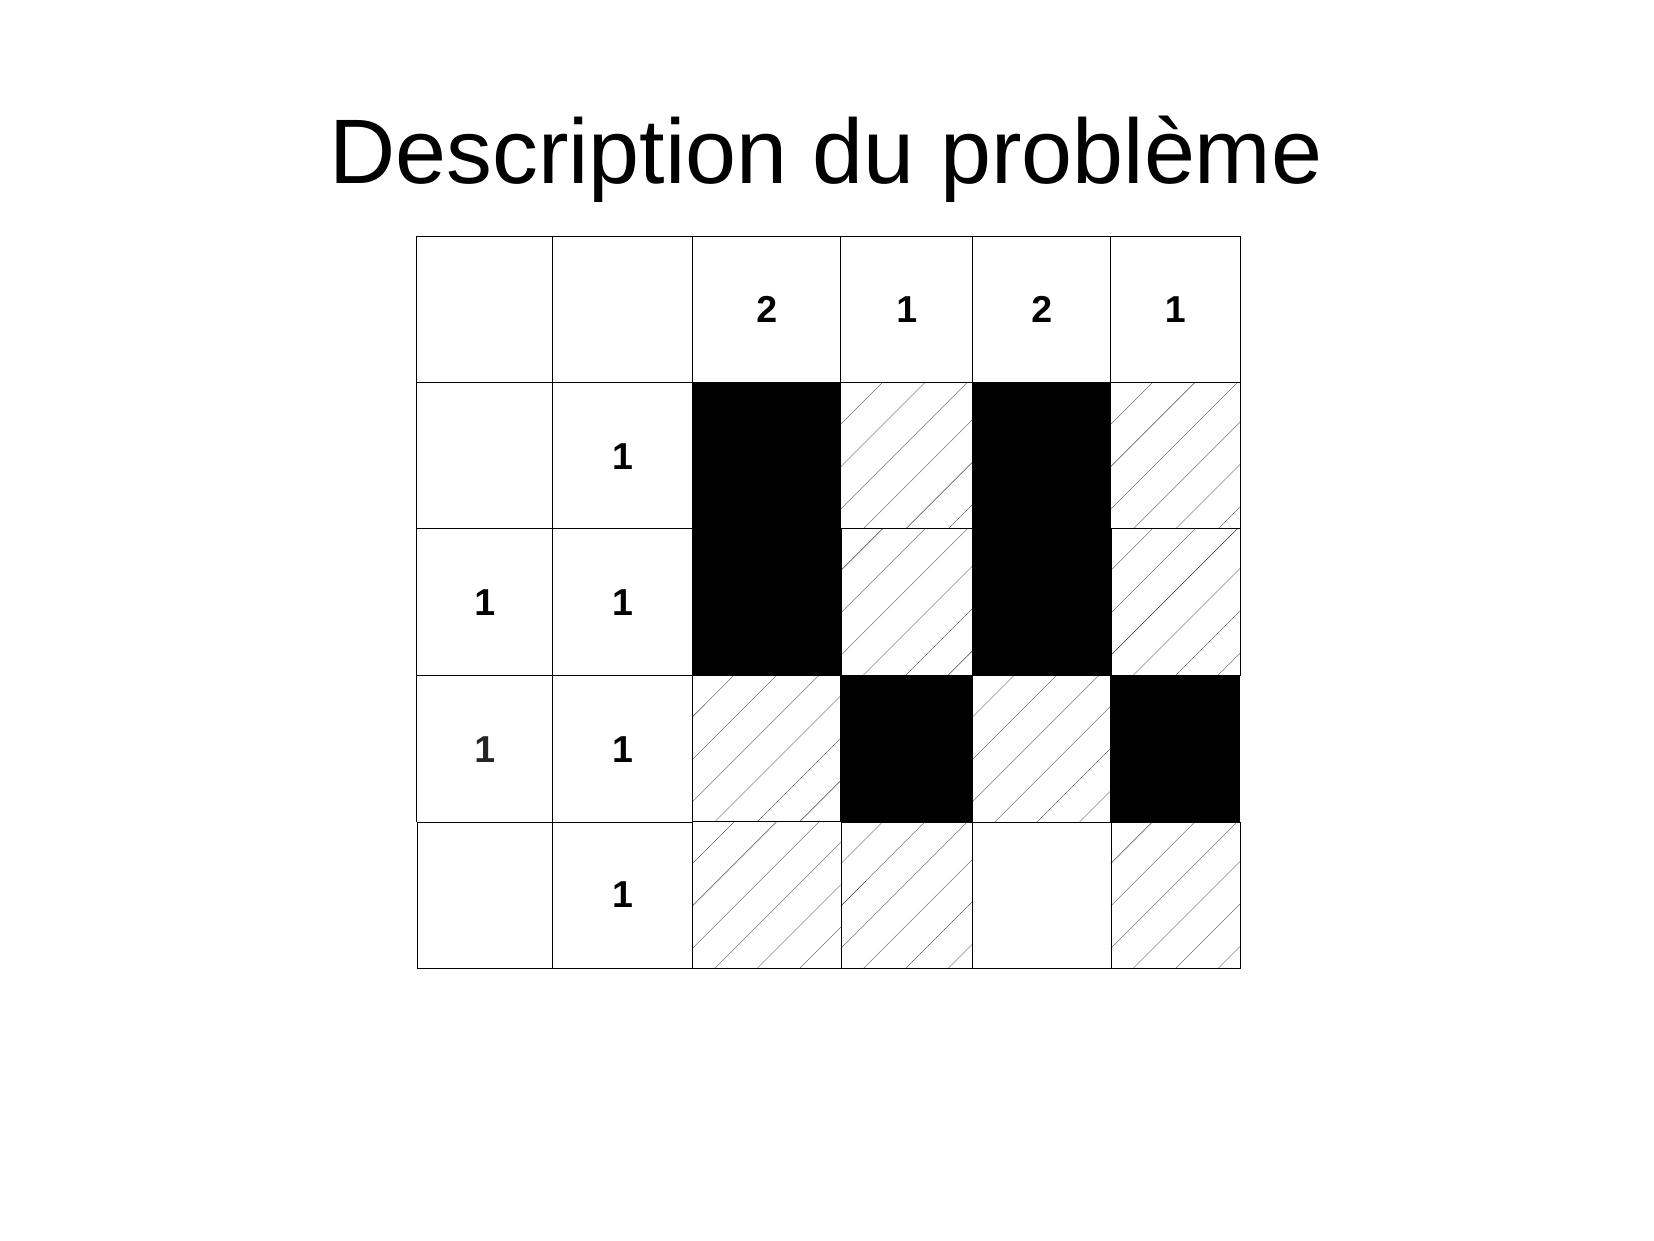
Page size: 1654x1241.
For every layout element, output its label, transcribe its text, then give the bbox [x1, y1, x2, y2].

table_header 2 [693, 237, 840, 382]
table_header 1 [841, 237, 972, 382]
table_cell [973, 676, 1110, 822]
table_cell [973, 823, 1111, 968]
table_cell [693, 822, 841, 968]
table_header 1 [1111, 237, 1240, 382]
table_cell [1111, 676, 1240, 822]
table_cell 1 [417, 529, 552, 675]
table_cell [1112, 529, 1240, 675]
table_cell [693, 676, 840, 821]
table_cell [973, 383, 1110, 528]
table_cell 1 [553, 823, 692, 968]
table_header [553, 237, 692, 382]
table_header [417, 237, 552, 382]
table_cell [693, 529, 841, 675]
table_cell 1 [553, 383, 692, 528]
table_cell 1 [553, 529, 692, 675]
table_cell 1 [417, 676, 552, 822]
table_cell [841, 383, 972, 528]
table_cell [1111, 383, 1240, 528]
table_cell [417, 383, 552, 528]
table_cell [1112, 823, 1240, 968]
table_cell [841, 676, 972, 822]
table_cell 1 [553, 676, 692, 822]
table_cell [693, 383, 840, 528]
title Description du problème [82, 49, 1571, 257]
table_cell [973, 529, 1111, 675]
table_header 2 [973, 237, 1110, 382]
table_cell [842, 823, 972, 968]
table_cell [418, 823, 552, 968]
table_cell [842, 529, 972, 675]
